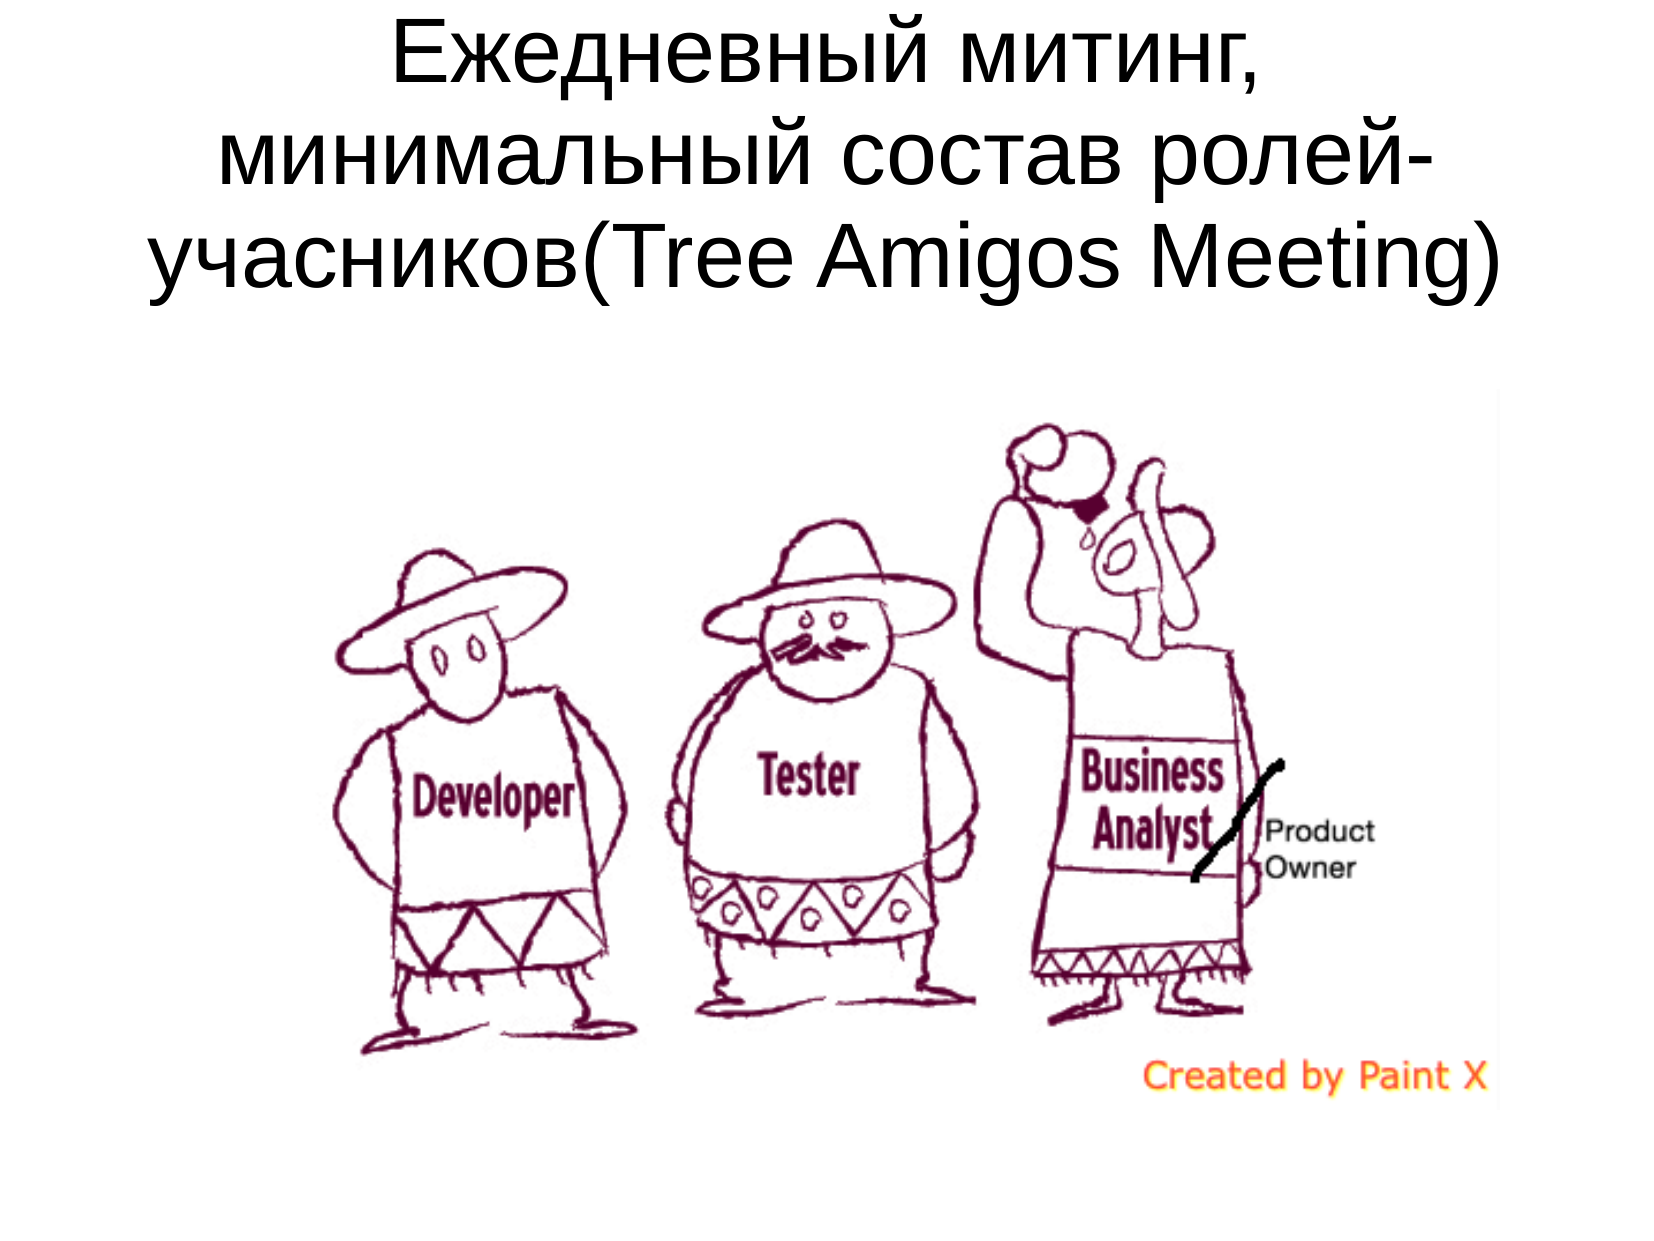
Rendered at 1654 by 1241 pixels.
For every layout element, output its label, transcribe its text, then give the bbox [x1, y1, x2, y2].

title Ежедневный митинг, минимальный состав ролей-учасников(Tree Amigos Meeting) [82, 0, 1571, 307]
picture [248, 389, 1501, 1110]
